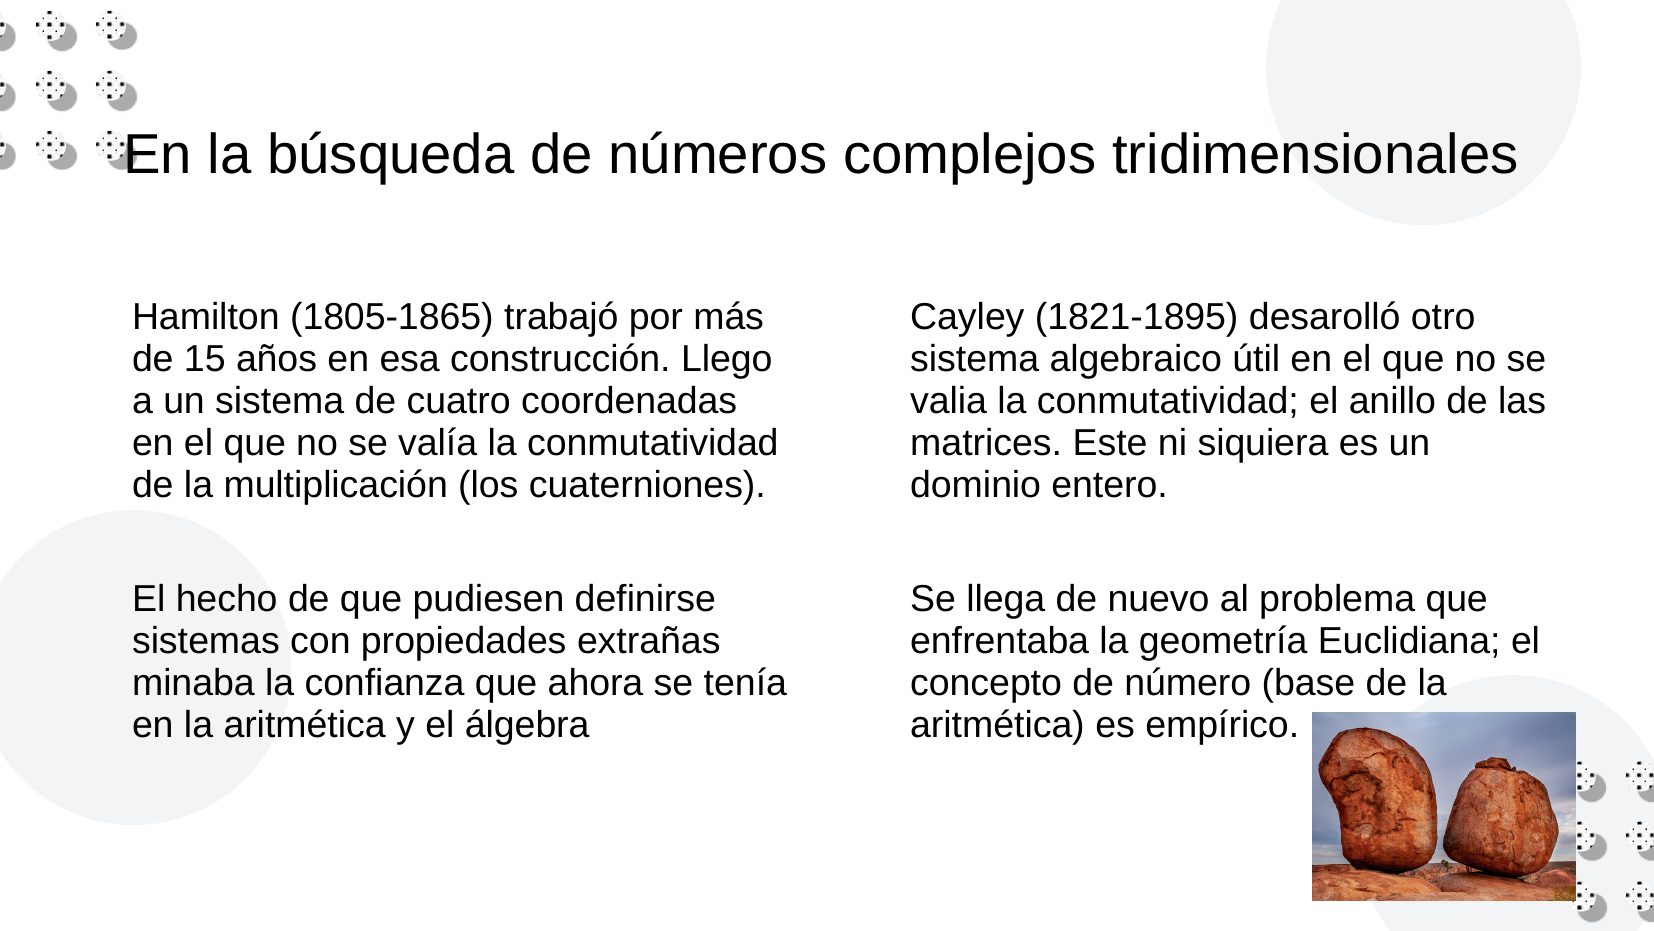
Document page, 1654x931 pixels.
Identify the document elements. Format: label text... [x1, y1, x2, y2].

picture [0, 73, 6, 98]
list Hamilton (1805-1865) trabajó por más de 15 años en esa construcción. Llego a un sistema de cuatro coordenadas en el que no se valía la conmutatividad de la multiplicación (los cuaterniones). [61, 295, 788, 553]
list Cayley (1821-1895) desarolló otro sistema algebraico útil en el que no se valia la conmutatividad; el anillo de las matrices. Este ni siquiera es un dominio entero. [839, 295, 1566, 553]
picture [35, 70, 66, 101]
picture [0, 133, 7, 158]
picture [35, 10, 66, 41]
list Se llega de nuevo al problema que enfrentaba la geometría Euclidiana; el concepto de número (base de la aritmética) es empírico. [839, 577, 1566, 835]
picture [1625, 821, 1654, 852]
picture [95, 10, 126, 41]
picture [99, 70, 123, 76]
picture [35, 130, 67, 161]
title En la búsqueda de números complejos tridimensionales [76, 76, 1565, 233]
picture [1625, 761, 1654, 792]
list El hecho de que pudiesen definirse sistemas con propiedades extrañas minaba la confianza que ahora se tenía en la aritmética y el álgebra [61, 577, 788, 835]
picture [1312, 712, 1596, 912]
picture [1625, 881, 1654, 912]
picture [0, 13, 6, 38]
